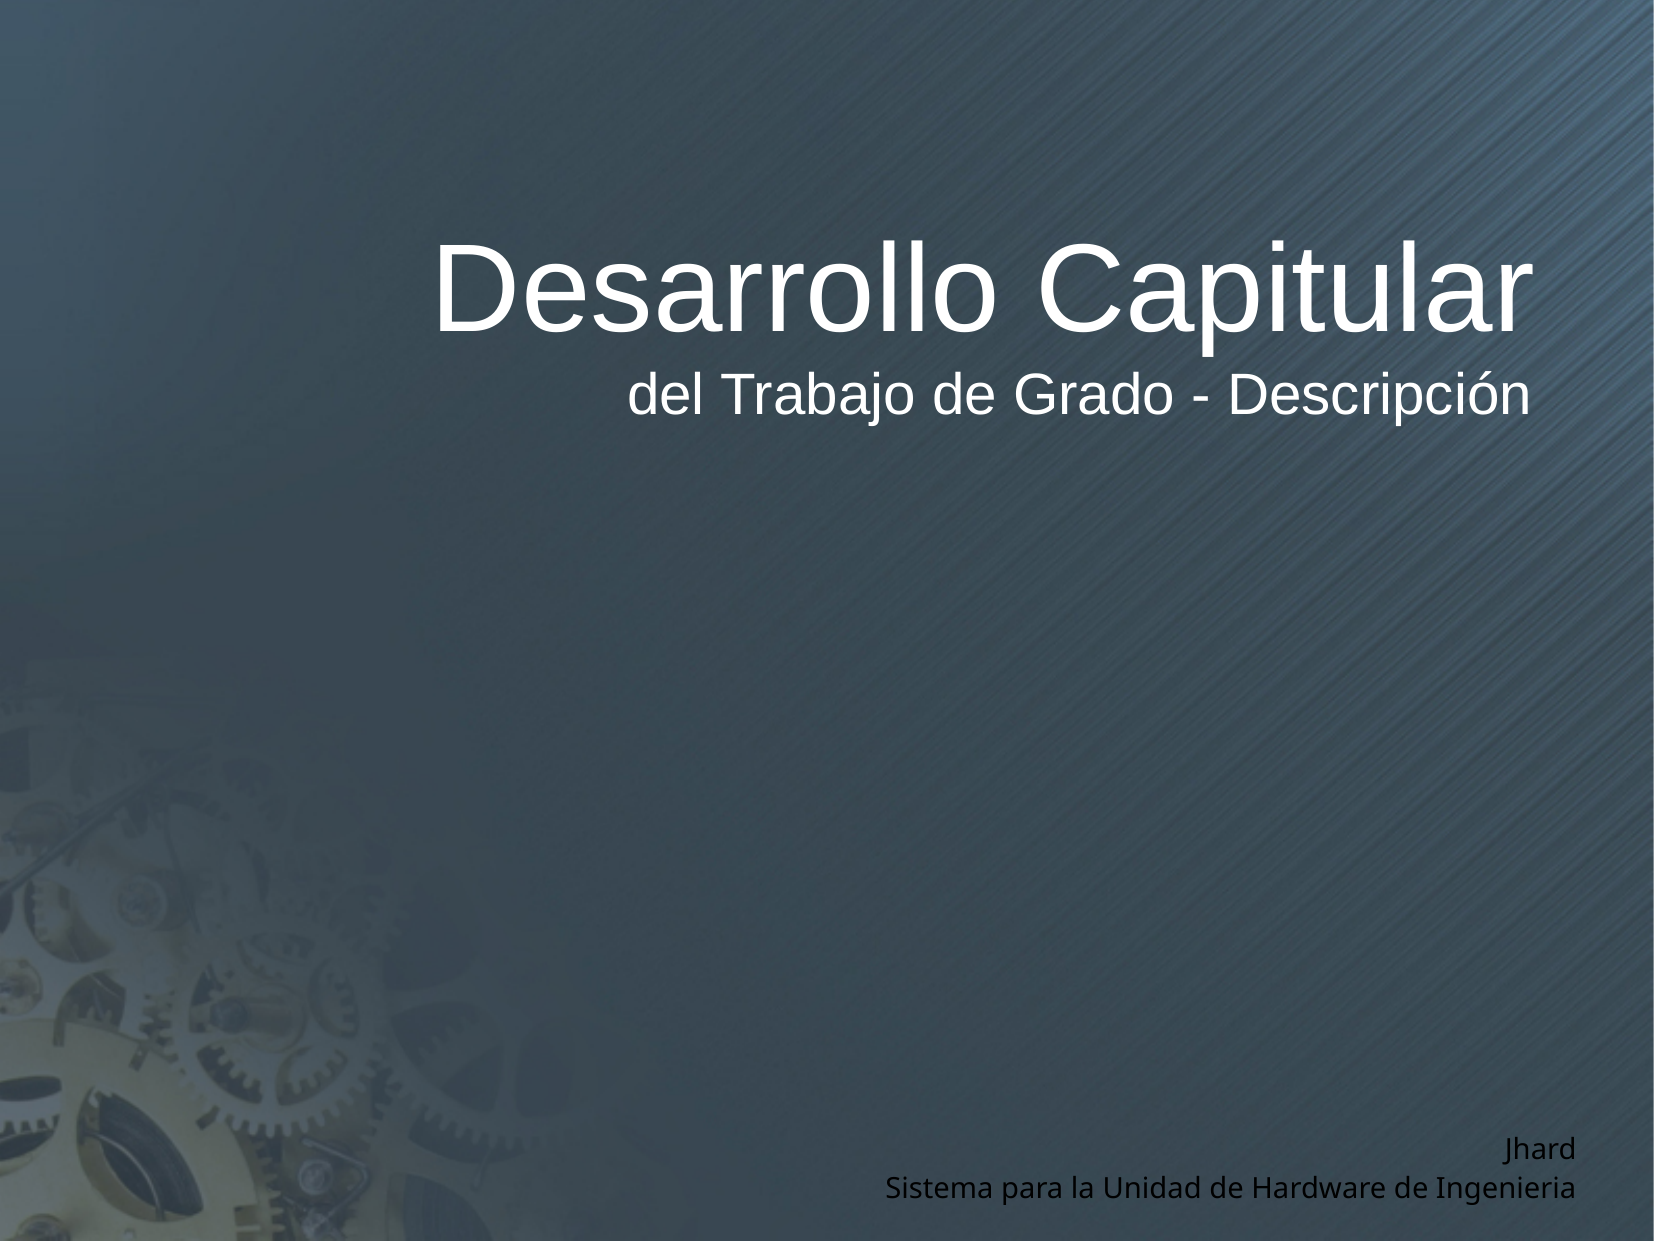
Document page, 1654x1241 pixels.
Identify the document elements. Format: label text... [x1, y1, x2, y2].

picture [0, 0, 1654, 1241]
title Desarrollo Capitular [295, 191, 1536, 384]
text_box del Trabajo de Grado - Descripción [603, 354, 1548, 434]
